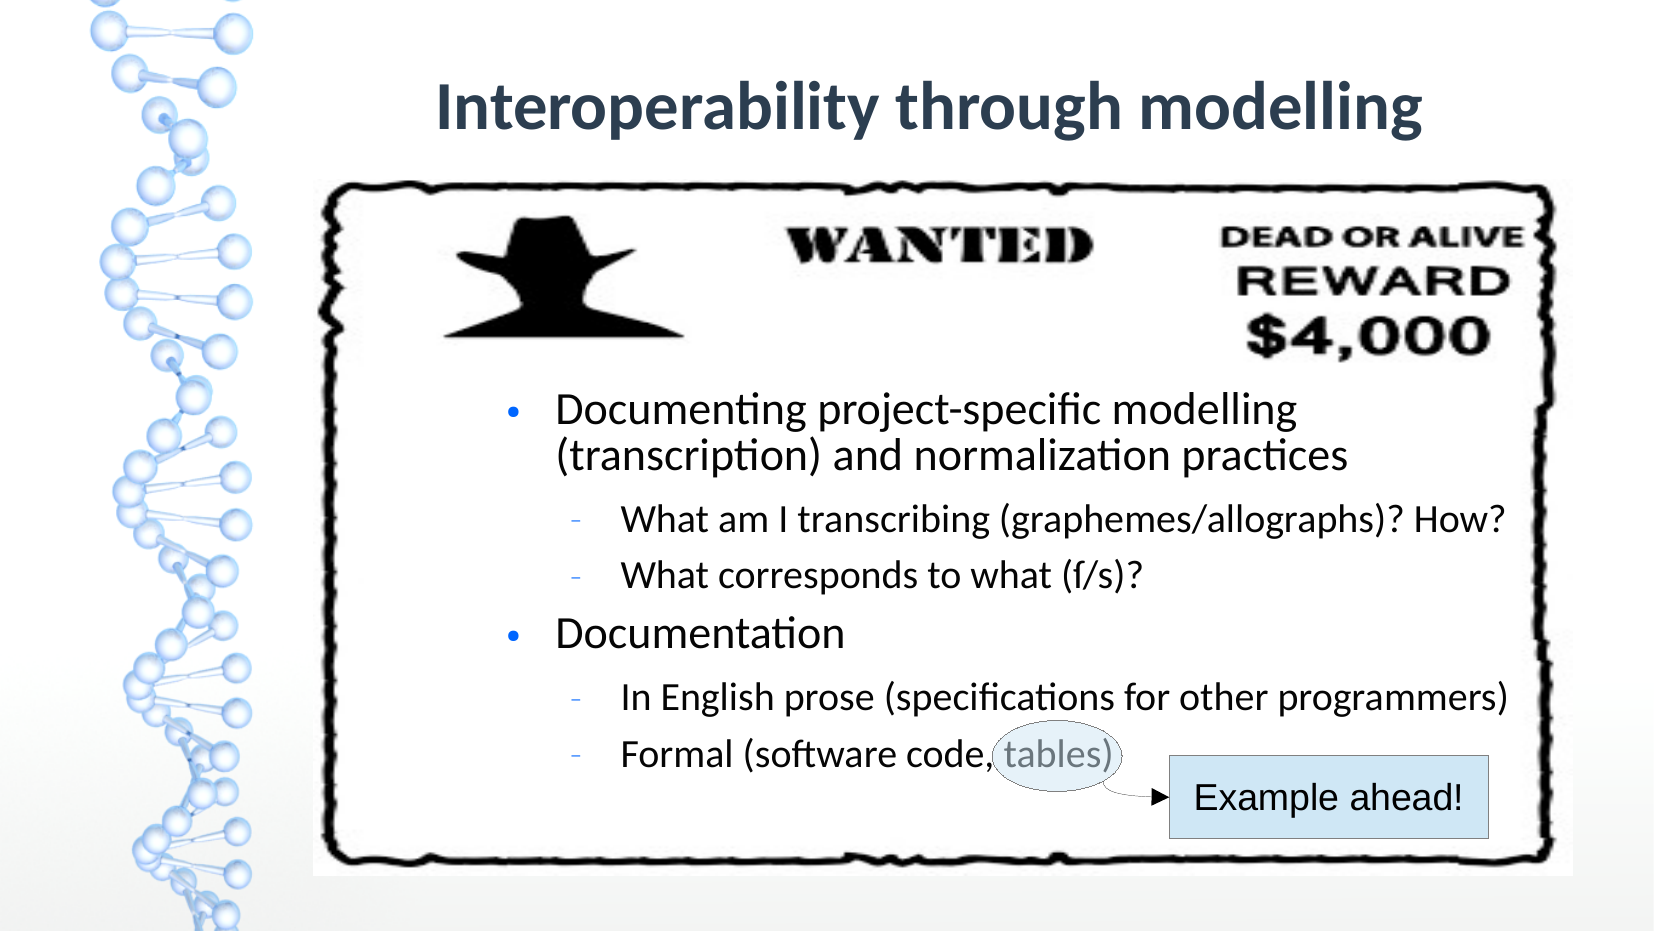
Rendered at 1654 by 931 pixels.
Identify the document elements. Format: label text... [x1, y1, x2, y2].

picture [0, 0, 1654, 931]
title Interoperability through modelling [265, 35, 1595, 189]
list Documenting project-specific modelling (transcription) and normalization practices What am I transcribing (graphemes/allographs)? How? What corresponds to what (ſ/s)? Documentation In English prose (specifications for other programmers) Formal (software code, tables) [490, 389, 1512, 851]
text_box Example ahead! [1169, 755, 1489, 839]
text_box [992, 720, 1123, 792]
